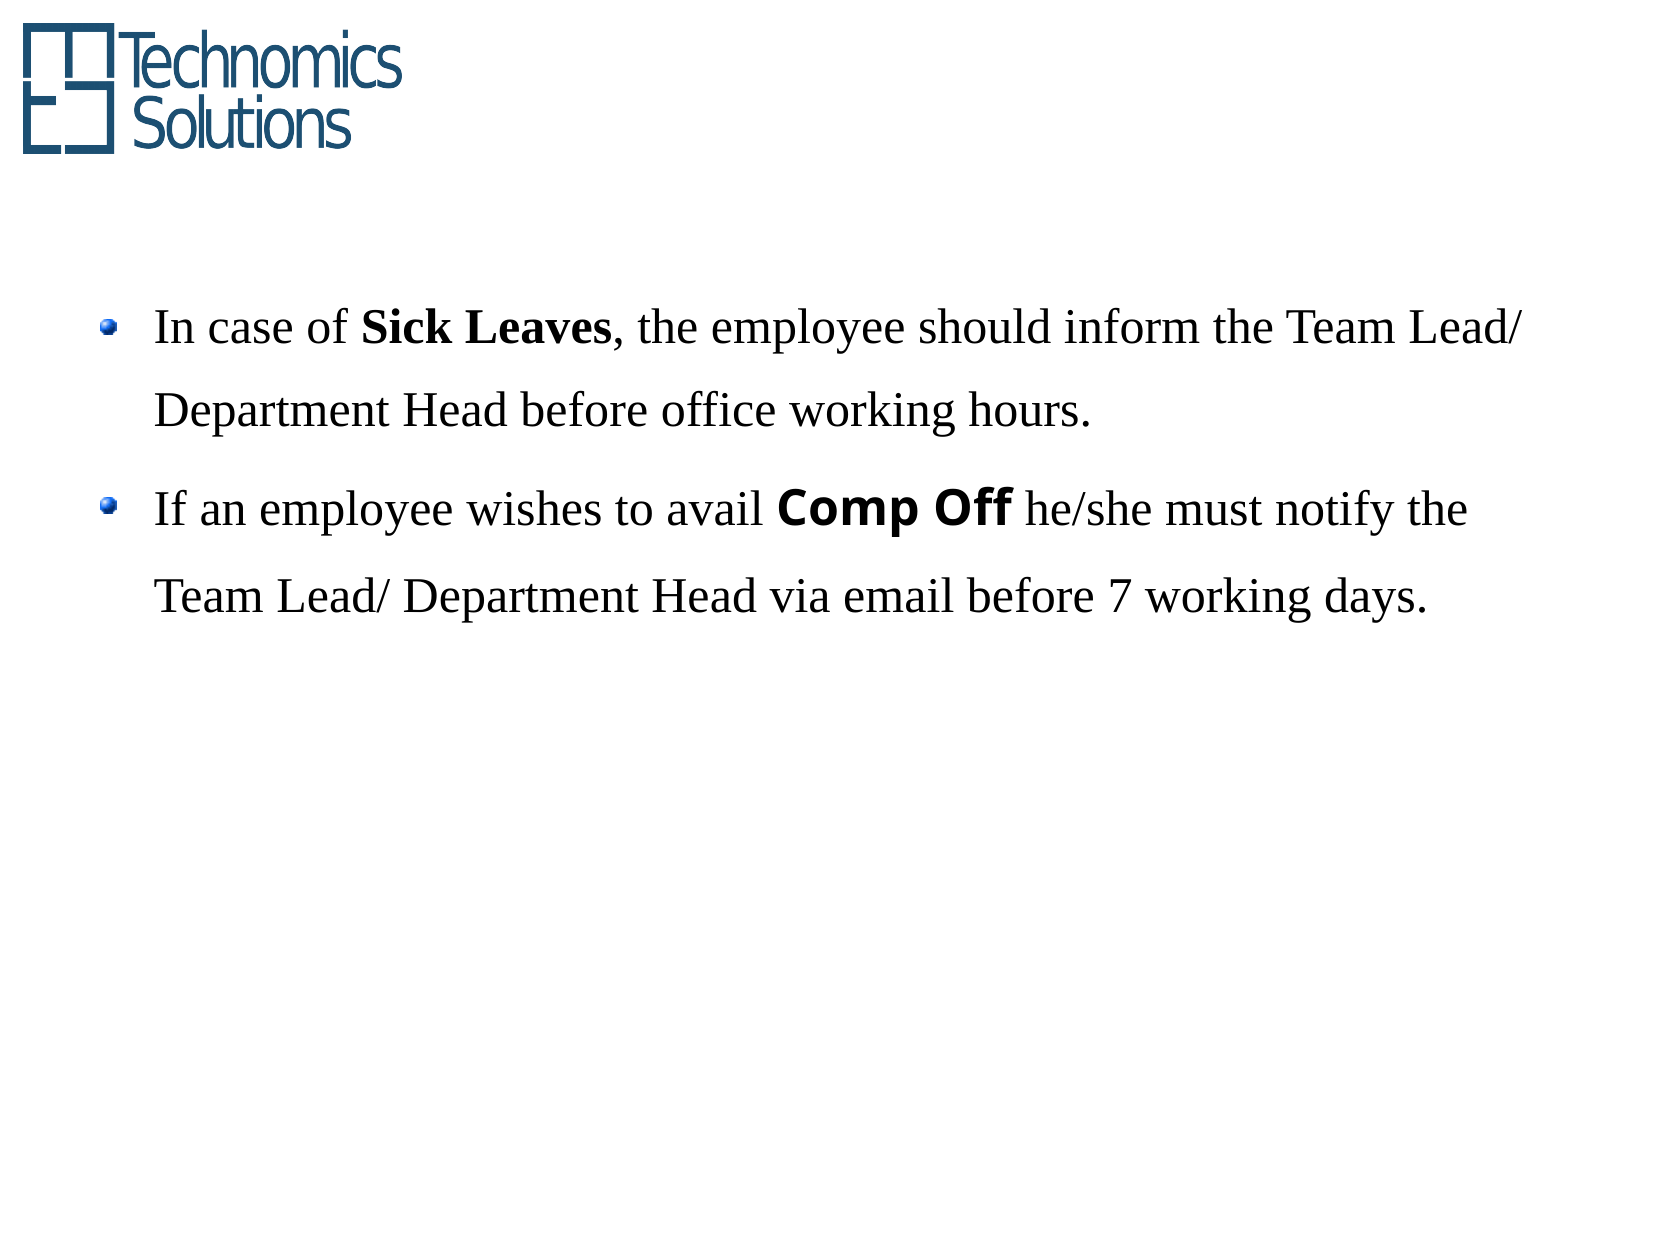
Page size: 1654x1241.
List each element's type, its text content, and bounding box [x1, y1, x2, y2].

picture [23, 23, 402, 154]
list In case of Sick Leaves, the employee should inform the Team Lead/ Department Head before office working hours. If an employee wishes to avail Comp Off he/she must notify the Team Lead/ Department Head via email before 7 working days. [82, 271, 1571, 1010]
